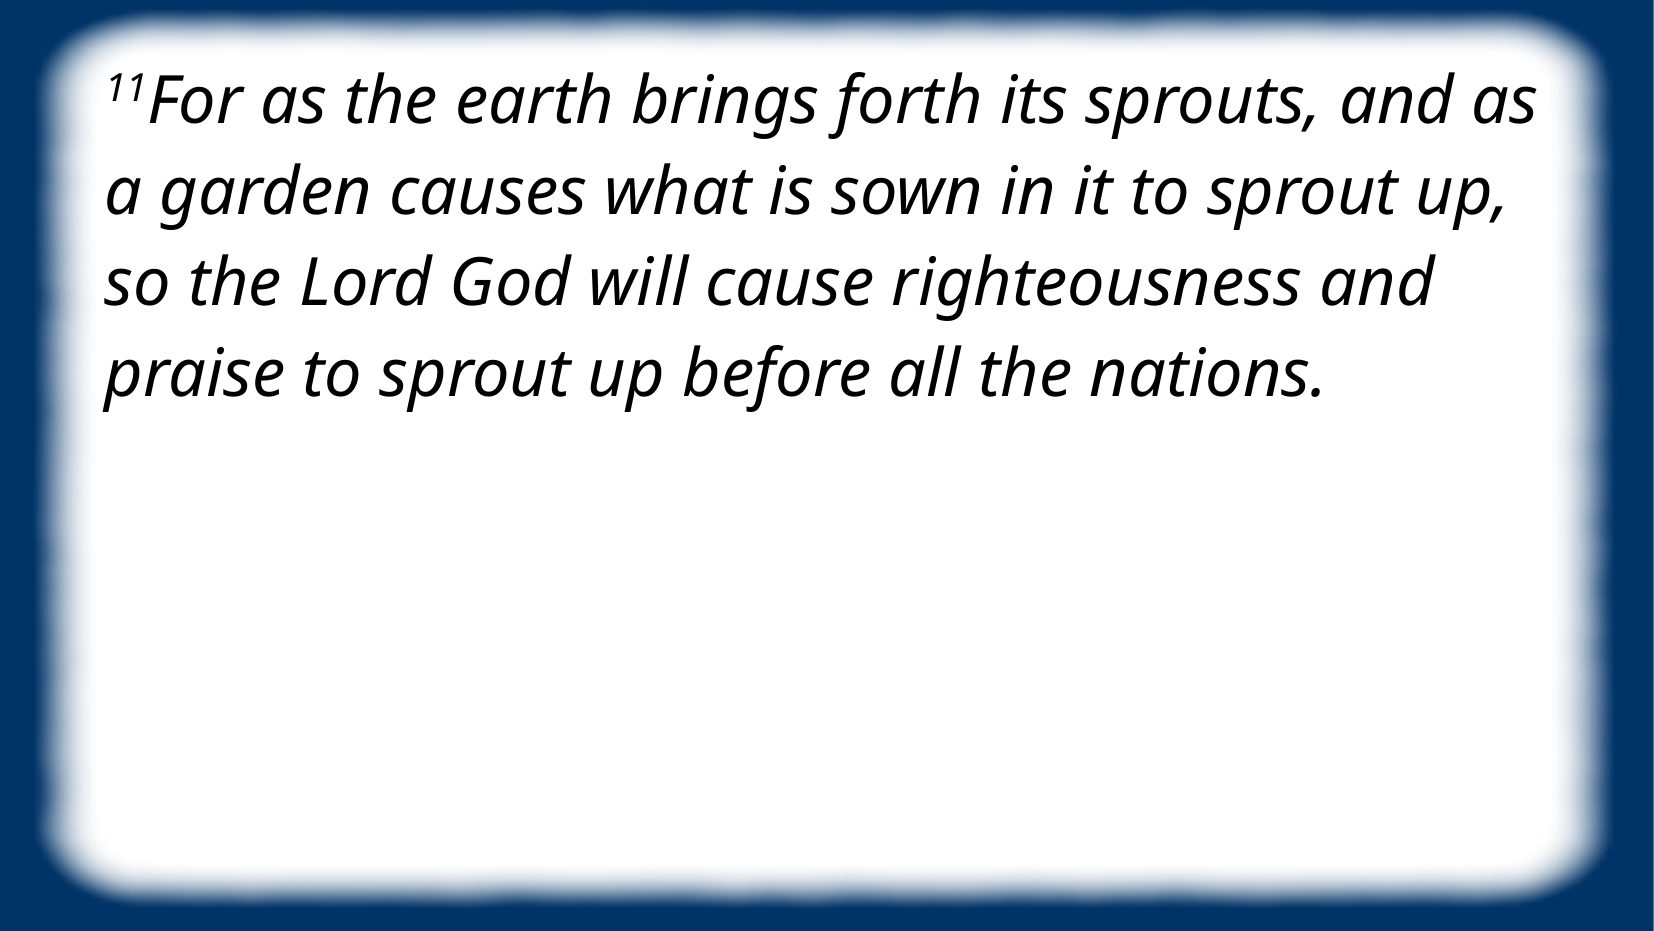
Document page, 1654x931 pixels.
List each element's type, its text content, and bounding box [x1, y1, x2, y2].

text_box 11For as the earth brings forth its sprouts, and as a garden causes what is sown in it to sprout up, so the Lord God will cause righteousness and praise to sprout up before all the nations. [90, 45, 1561, 421]
picture [0, 0, 1654, 931]
